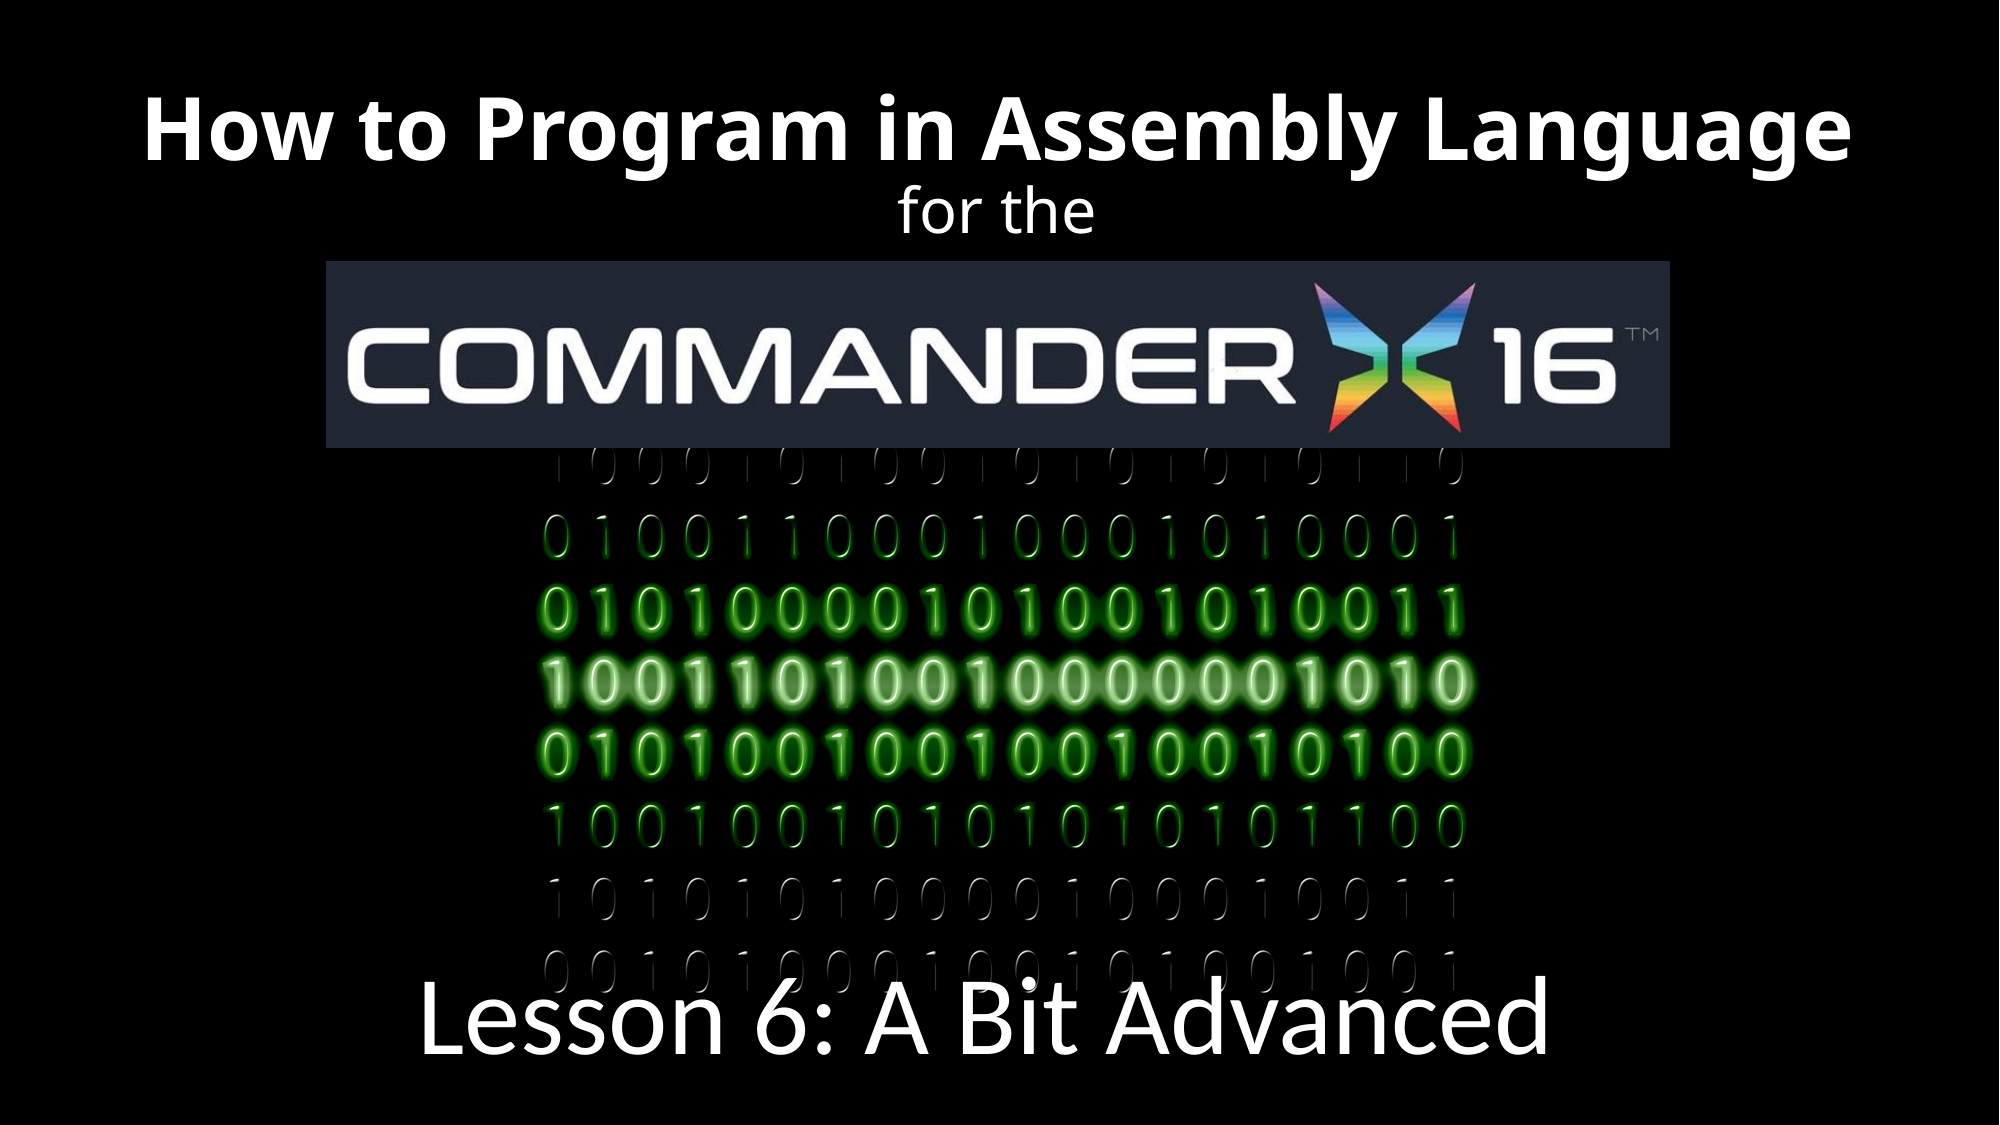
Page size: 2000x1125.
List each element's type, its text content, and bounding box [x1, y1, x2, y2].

picture [326, 261, 1670, 949]
subtitle Lesson 6: A Bit Advanced [48, 949, 1924, 1076]
title How to Program in Assembly Language for the [60, 22, 1935, 255]
